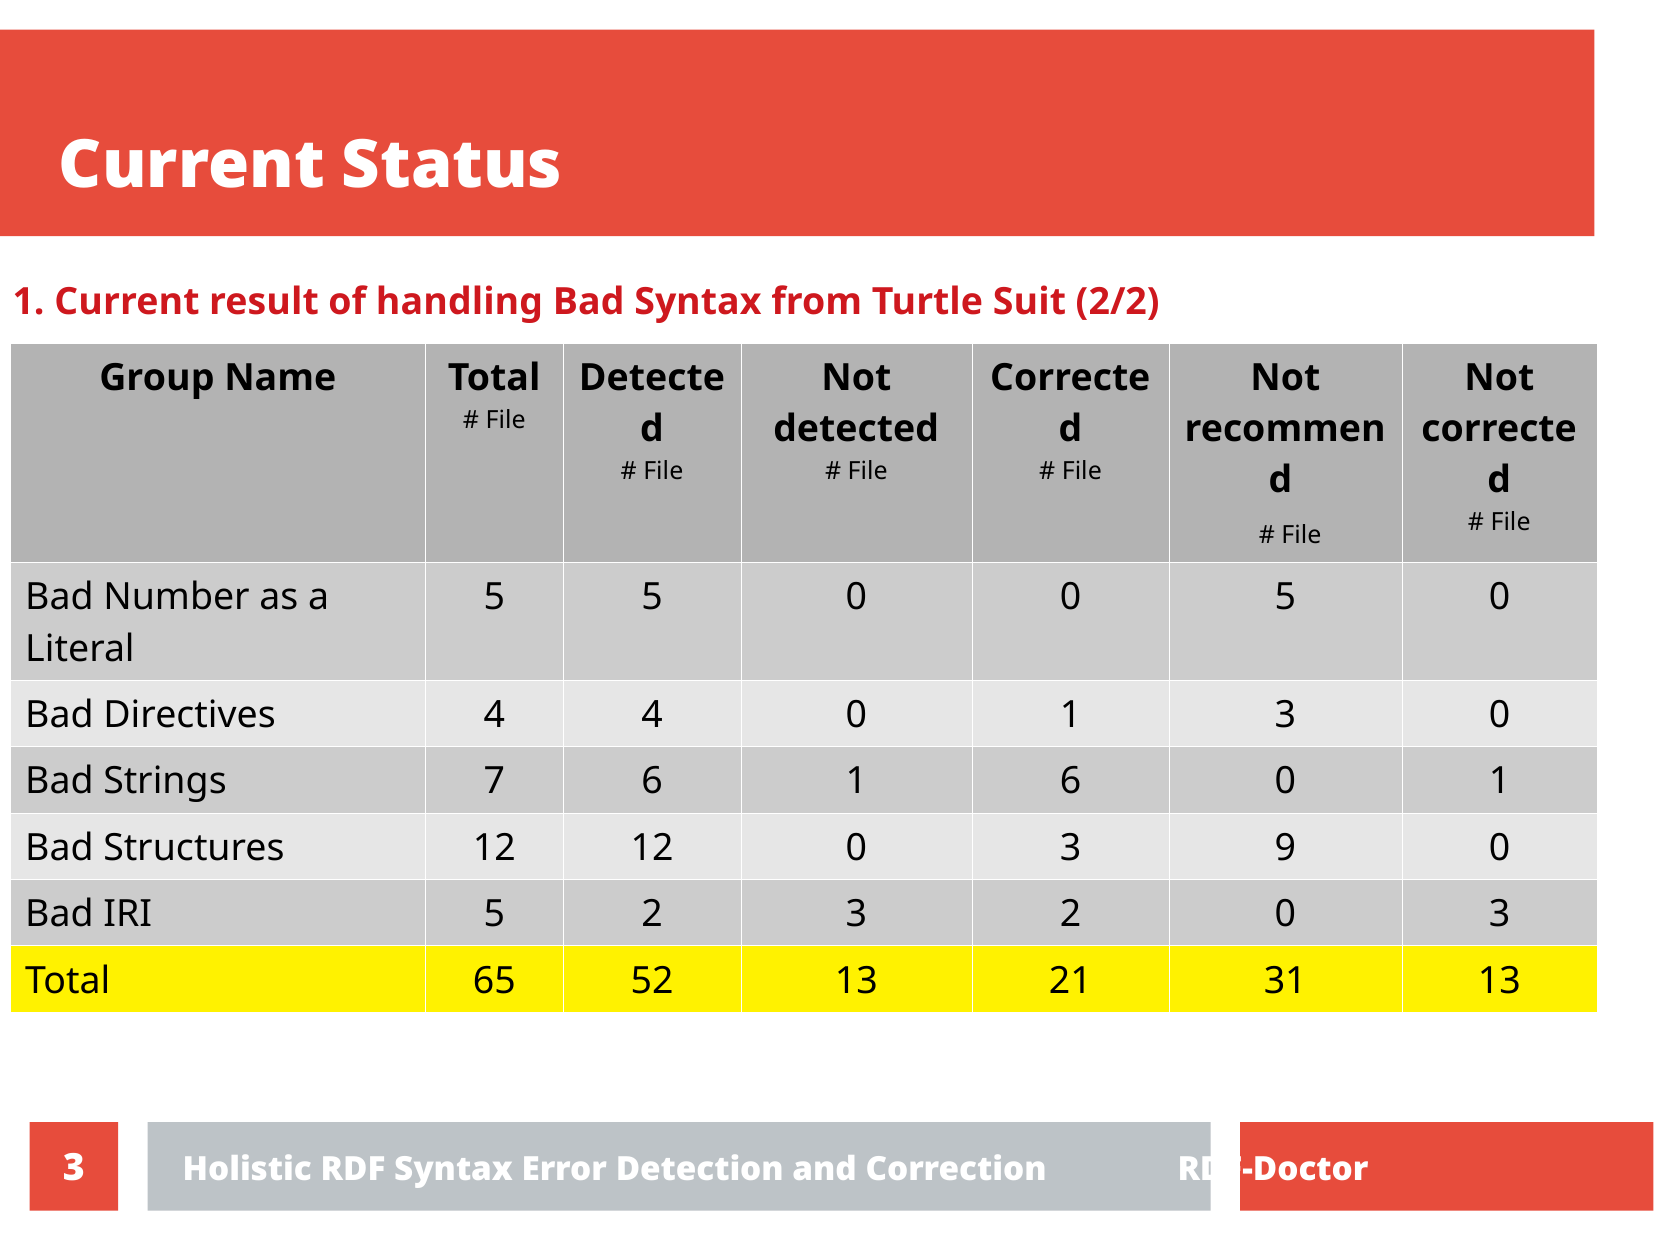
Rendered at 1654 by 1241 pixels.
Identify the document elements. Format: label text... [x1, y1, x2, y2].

table_cell 3 [973, 814, 1169, 879]
table_cell 2 [973, 880, 1169, 945]
table_header Group Name [11, 344, 425, 562]
table_cell 0 [1403, 563, 1597, 680]
table_cell 2 [564, 880, 741, 945]
table_cell 13 [742, 946, 972, 1012]
table_cell 5 [564, 563, 741, 680]
table_cell 0 [742, 681, 972, 746]
table_cell 1 [1403, 747, 1597, 813]
table_header Not detected # File [742, 344, 972, 562]
table_cell 0 [1403, 814, 1597, 879]
table_cell 0 [973, 563, 1169, 680]
table_cell 0 [1403, 681, 1597, 746]
table_header Not recommend # File [1170, 344, 1402, 562]
table_cell 6 [973, 747, 1169, 813]
table_cell 3 [1170, 681, 1402, 746]
table_cell Total [11, 946, 425, 1012]
table_cell 3 [1403, 880, 1597, 945]
table_cell 0 [742, 563, 972, 680]
table_cell 1 [742, 747, 972, 813]
table_cell Bad Directives [11, 681, 425, 746]
table_cell 52 [564, 946, 741, 1012]
table_cell 7 [426, 747, 563, 813]
table_cell Bad Number as a Literal [11, 563, 425, 680]
table_cell 1 [973, 681, 1169, 746]
table_cell Bad Strings [11, 747, 425, 813]
table_header Total # File [426, 344, 563, 562]
table_cell 0 [742, 814, 972, 879]
table_cell 12 [426, 814, 563, 879]
table_cell 13 [1403, 946, 1597, 1012]
table_header Corrected # File [973, 344, 1169, 562]
table_cell Bad Structures [11, 814, 425, 879]
table_cell 31 [1170, 946, 1402, 1012]
table_cell 0 [1170, 747, 1402, 813]
table_cell 3 [742, 880, 972, 945]
table_cell 12 [564, 814, 741, 879]
text_box 1. Current result of handling Bad Syntax from Turtle Suit (2/2) [0, 266, 1431, 330]
table_cell 4 [426, 681, 563, 746]
table_cell 0 [1170, 880, 1402, 945]
table_cell 21 [973, 946, 1169, 1012]
table_header Not corrected # File [1403, 344, 1597, 562]
table_cell 9 [1170, 814, 1402, 879]
table_header Detected # File [564, 344, 741, 562]
text_box Holistic RDF Syntax Error Detection and Correction RDF-Doctor [182, 1137, 1638, 1191]
table_cell 5 [1170, 563, 1402, 680]
table_cell 6 [564, 747, 741, 813]
table_cell 5 [426, 563, 563, 680]
table_cell Bad IRI [11, 880, 425, 945]
table_cell 5 [426, 880, 563, 945]
table_cell 65 [426, 946, 563, 1012]
title Current Status [59, 59, 1595, 207]
table_cell 4 [564, 681, 741, 746]
